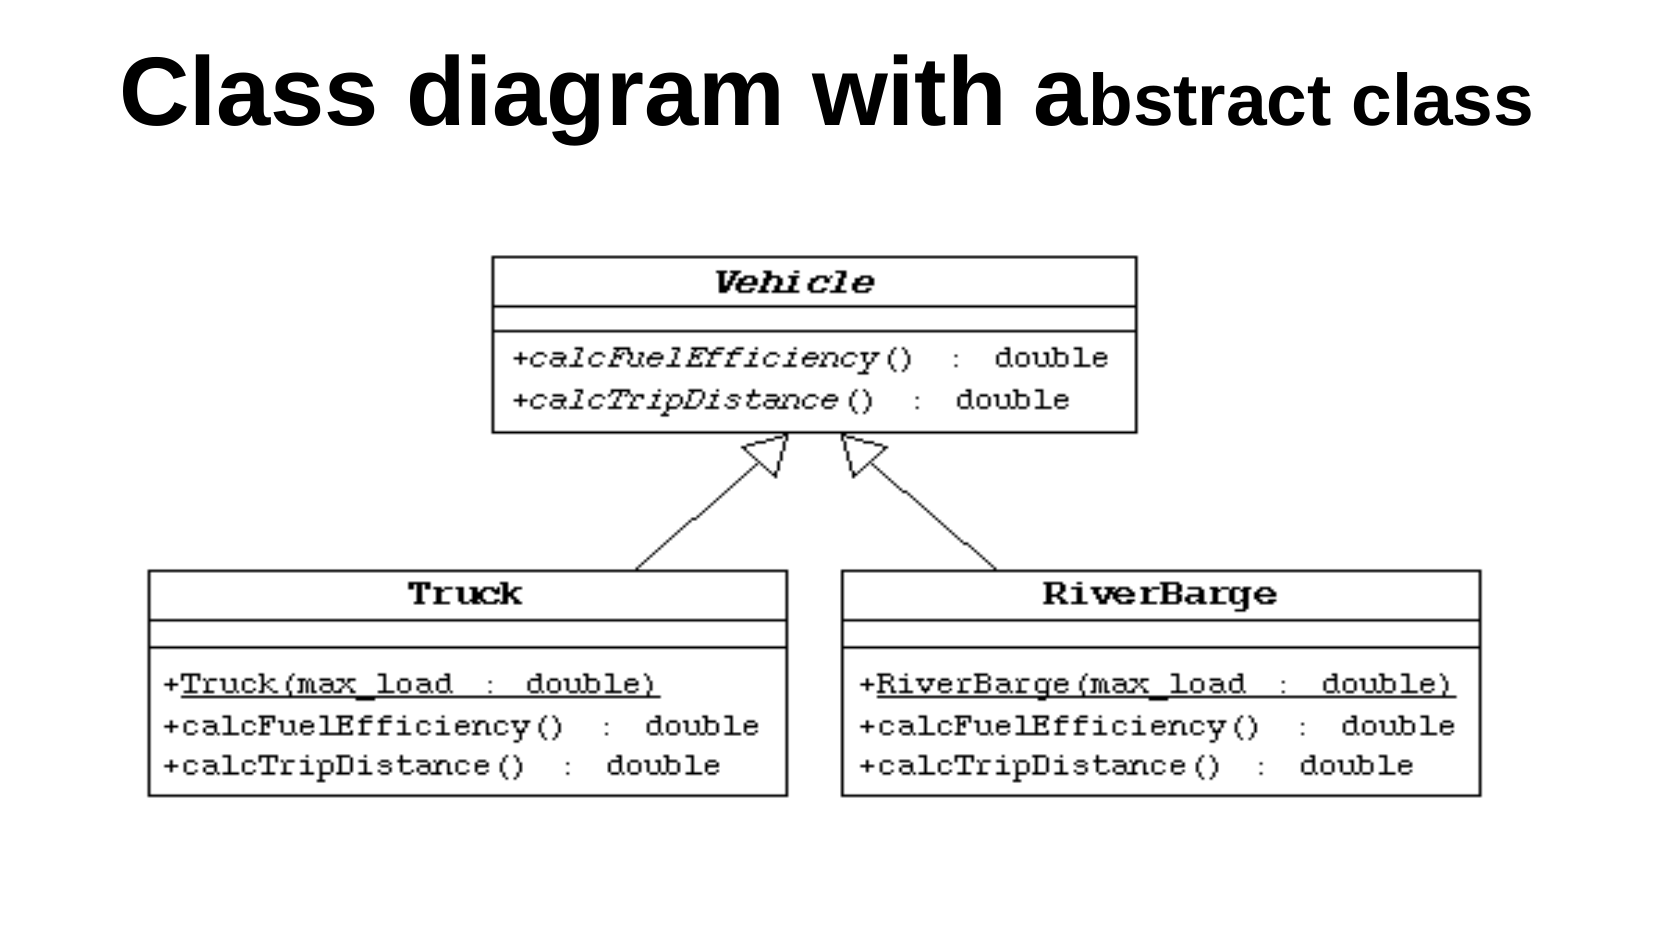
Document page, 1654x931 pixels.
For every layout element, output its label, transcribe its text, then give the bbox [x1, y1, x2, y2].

picture [82, 217, 1524, 815]
title Class diagram with abstract class [82, 9, 1571, 174]
